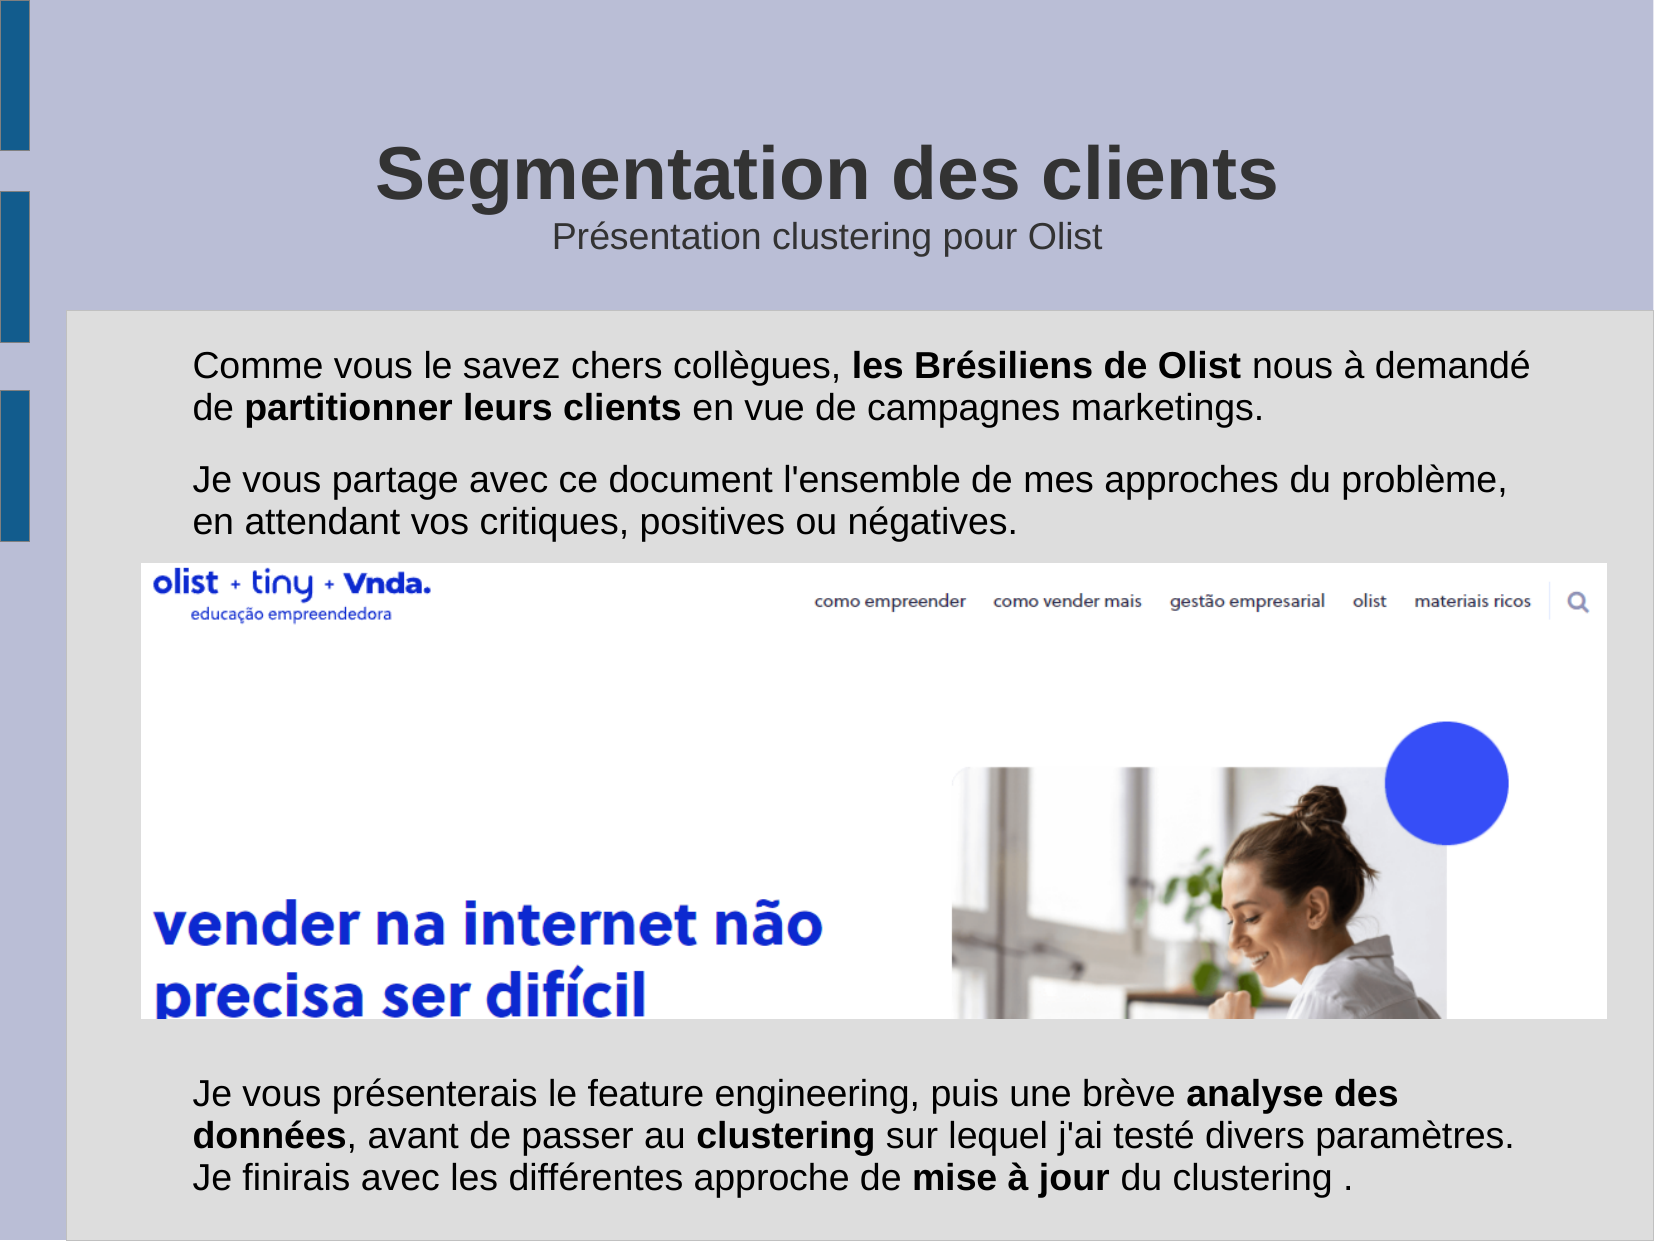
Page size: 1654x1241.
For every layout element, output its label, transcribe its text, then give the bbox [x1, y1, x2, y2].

title Segmentation des clients Présentation clustering pour Olist [121, 91, 1534, 299]
picture [141, 563, 1607, 1019]
list Comme vous le savez chers collègues, les Brésiliens de Olist nous à demandé de partitionner leurs clients en vue de campagnes marketings. Je vous partage avec ce document l'ensemble de mes approches du problème, en attendant vos critiques, positives ou négatives. Je vous présenterais le feature engineering, puis une brève analyse des données, avant de passer au clustering sur lequel j'ai testé divers paramètres. Je finirais avec les différentes approche de mise à jour du clustering . [121, 344, 1534, 1206]
